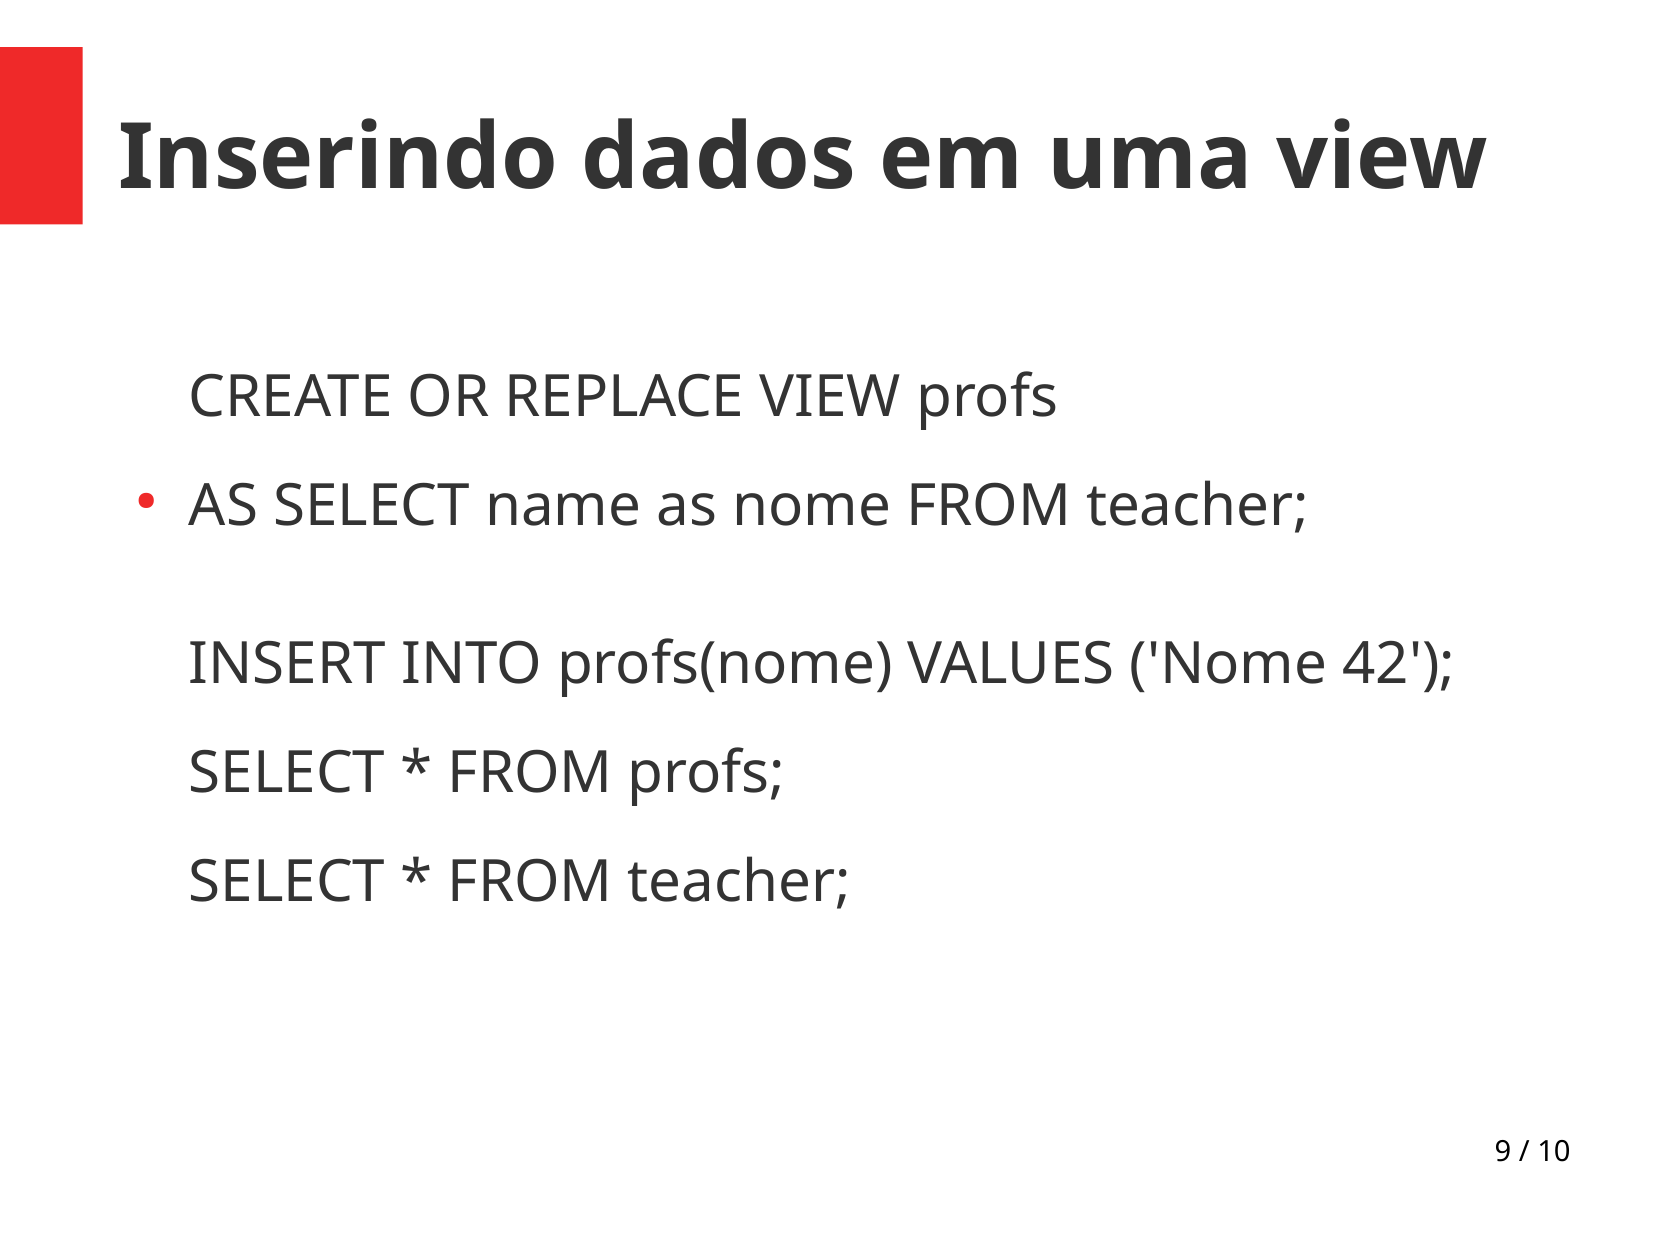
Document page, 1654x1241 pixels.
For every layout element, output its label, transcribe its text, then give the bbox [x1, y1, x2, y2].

list CREATE OR REPLACE VIEW profs AS SELECT name as nome FROM teacher; INSERT INTO profs(nome) VALUES ('Nome 42'); SELECT * FROM profs; SELECT * FROM teacher; [118, 354, 1536, 1074]
title Inserindo dados em uma view [118, 45, 1571, 260]
